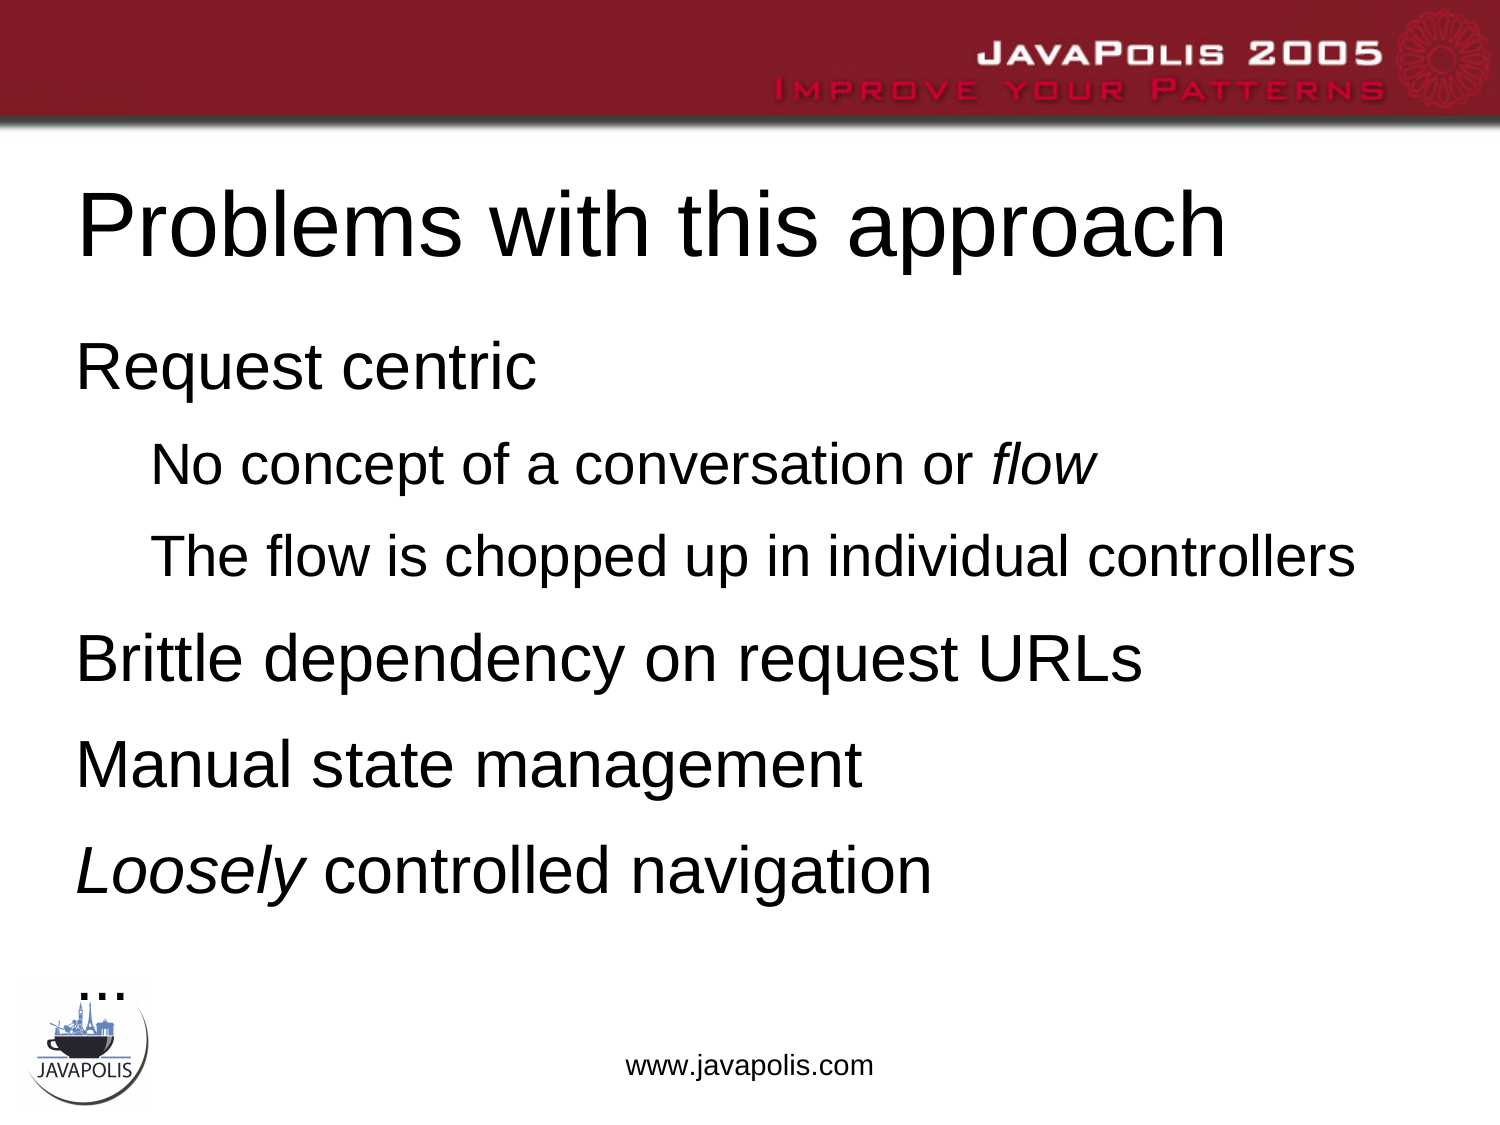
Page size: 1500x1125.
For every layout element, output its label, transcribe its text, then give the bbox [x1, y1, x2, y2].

title Problems with this approach [76, 148, 1424, 279]
picture [0, 0, 1500, 140]
list Request centric No concept of a conversation or flow The flow is chopped up in individual controllers Brittle dependency on request URLs Manual state management Loosely controlled navigation ... [75, 314, 1426, 1012]
picture [20, 976, 149, 1106]
